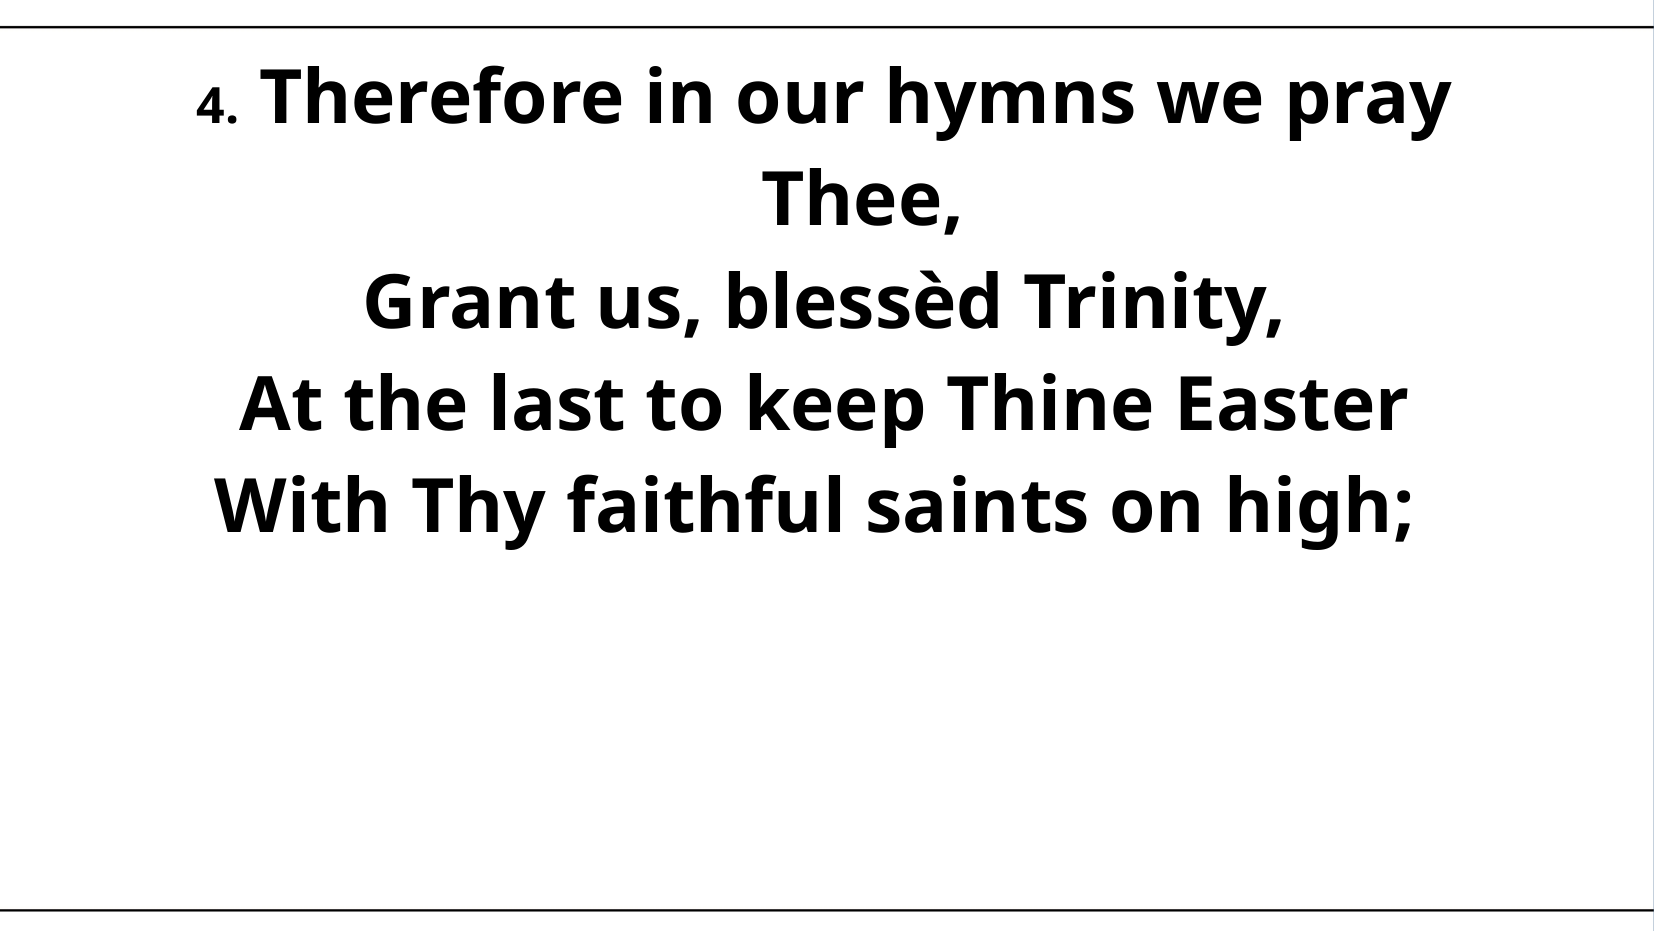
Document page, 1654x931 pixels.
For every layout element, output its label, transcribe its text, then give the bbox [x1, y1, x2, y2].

picture [0, 0, 1654, 931]
text_box 4. Therefore in our hymns we pray Thee, Grant us, blessèd Trinity, At the last to keep Thine Easter With Thy faithful saints on high; [75, 35, 1576, 466]
